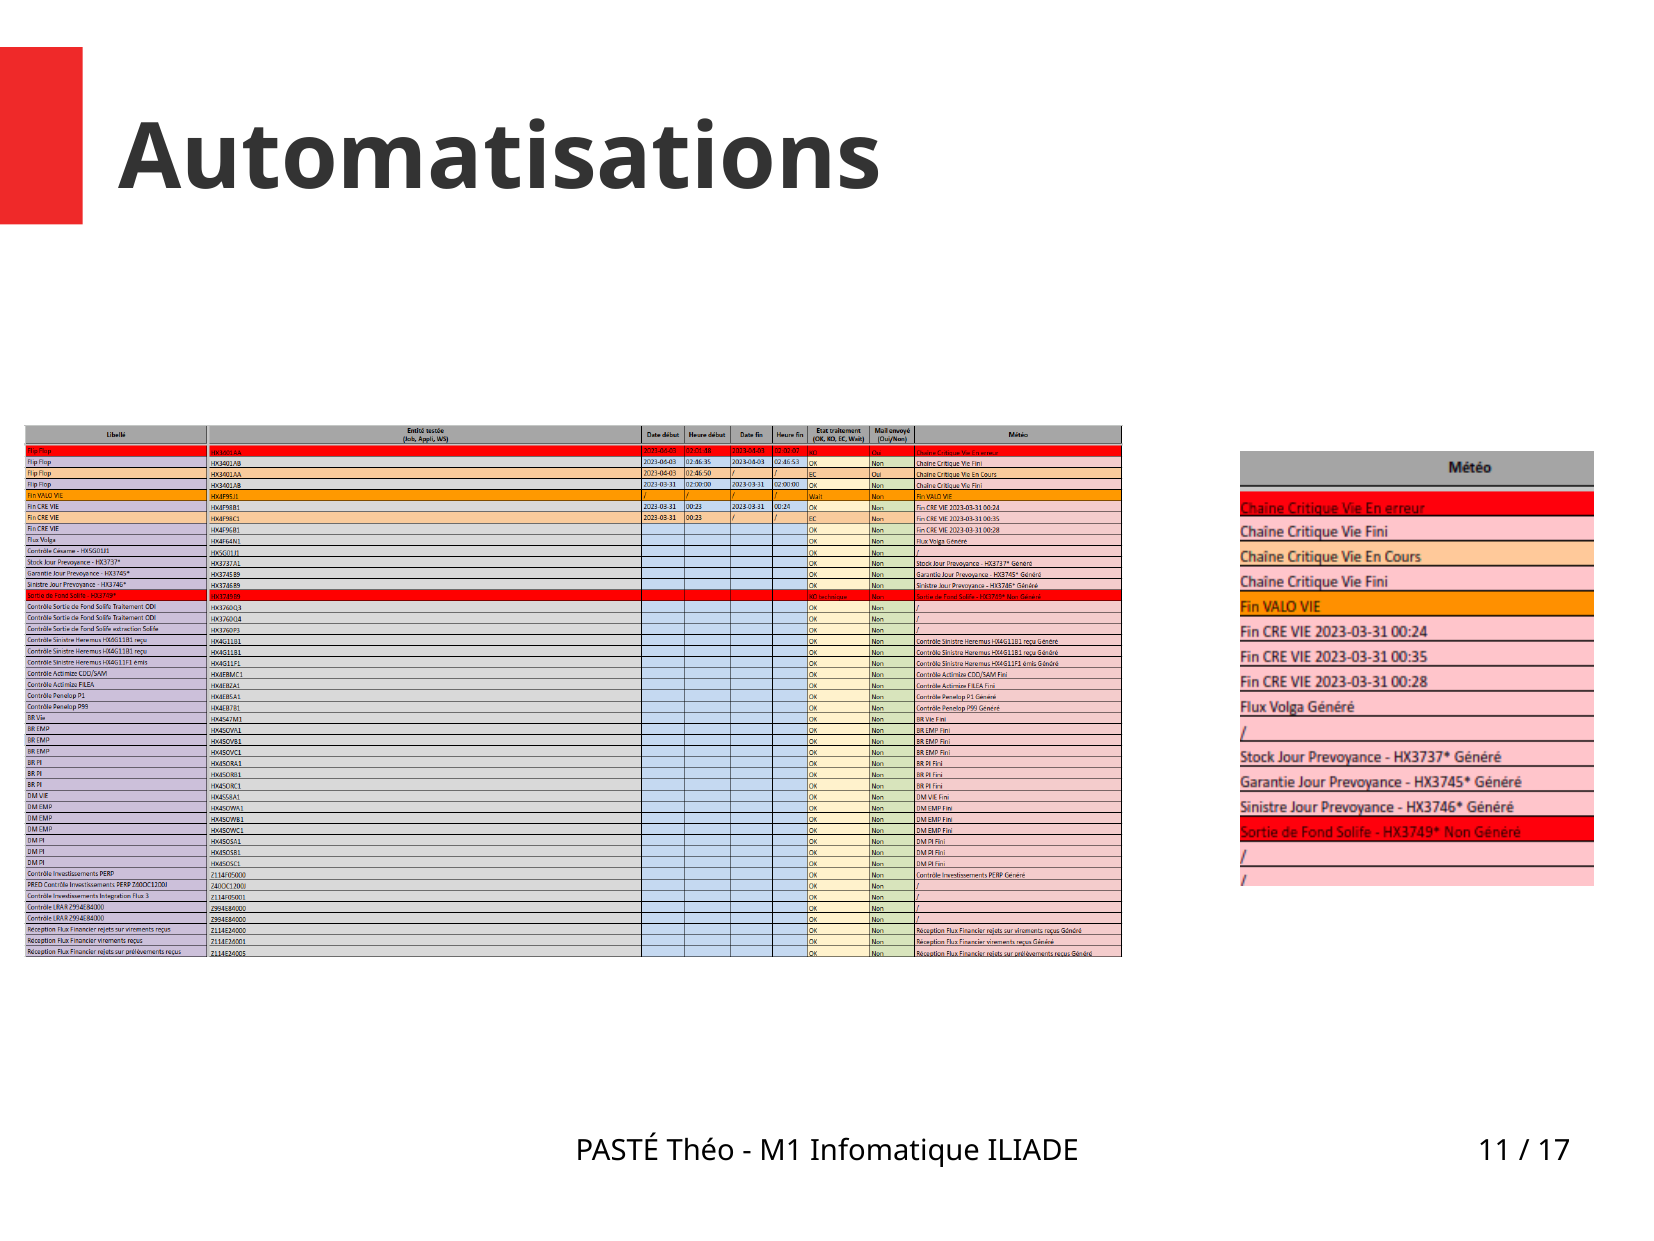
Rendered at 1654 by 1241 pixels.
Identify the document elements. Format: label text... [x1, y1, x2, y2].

picture [24, 425, 1123, 957]
picture [1240, 451, 1594, 886]
title Automatisations [118, 49, 1571, 257]
